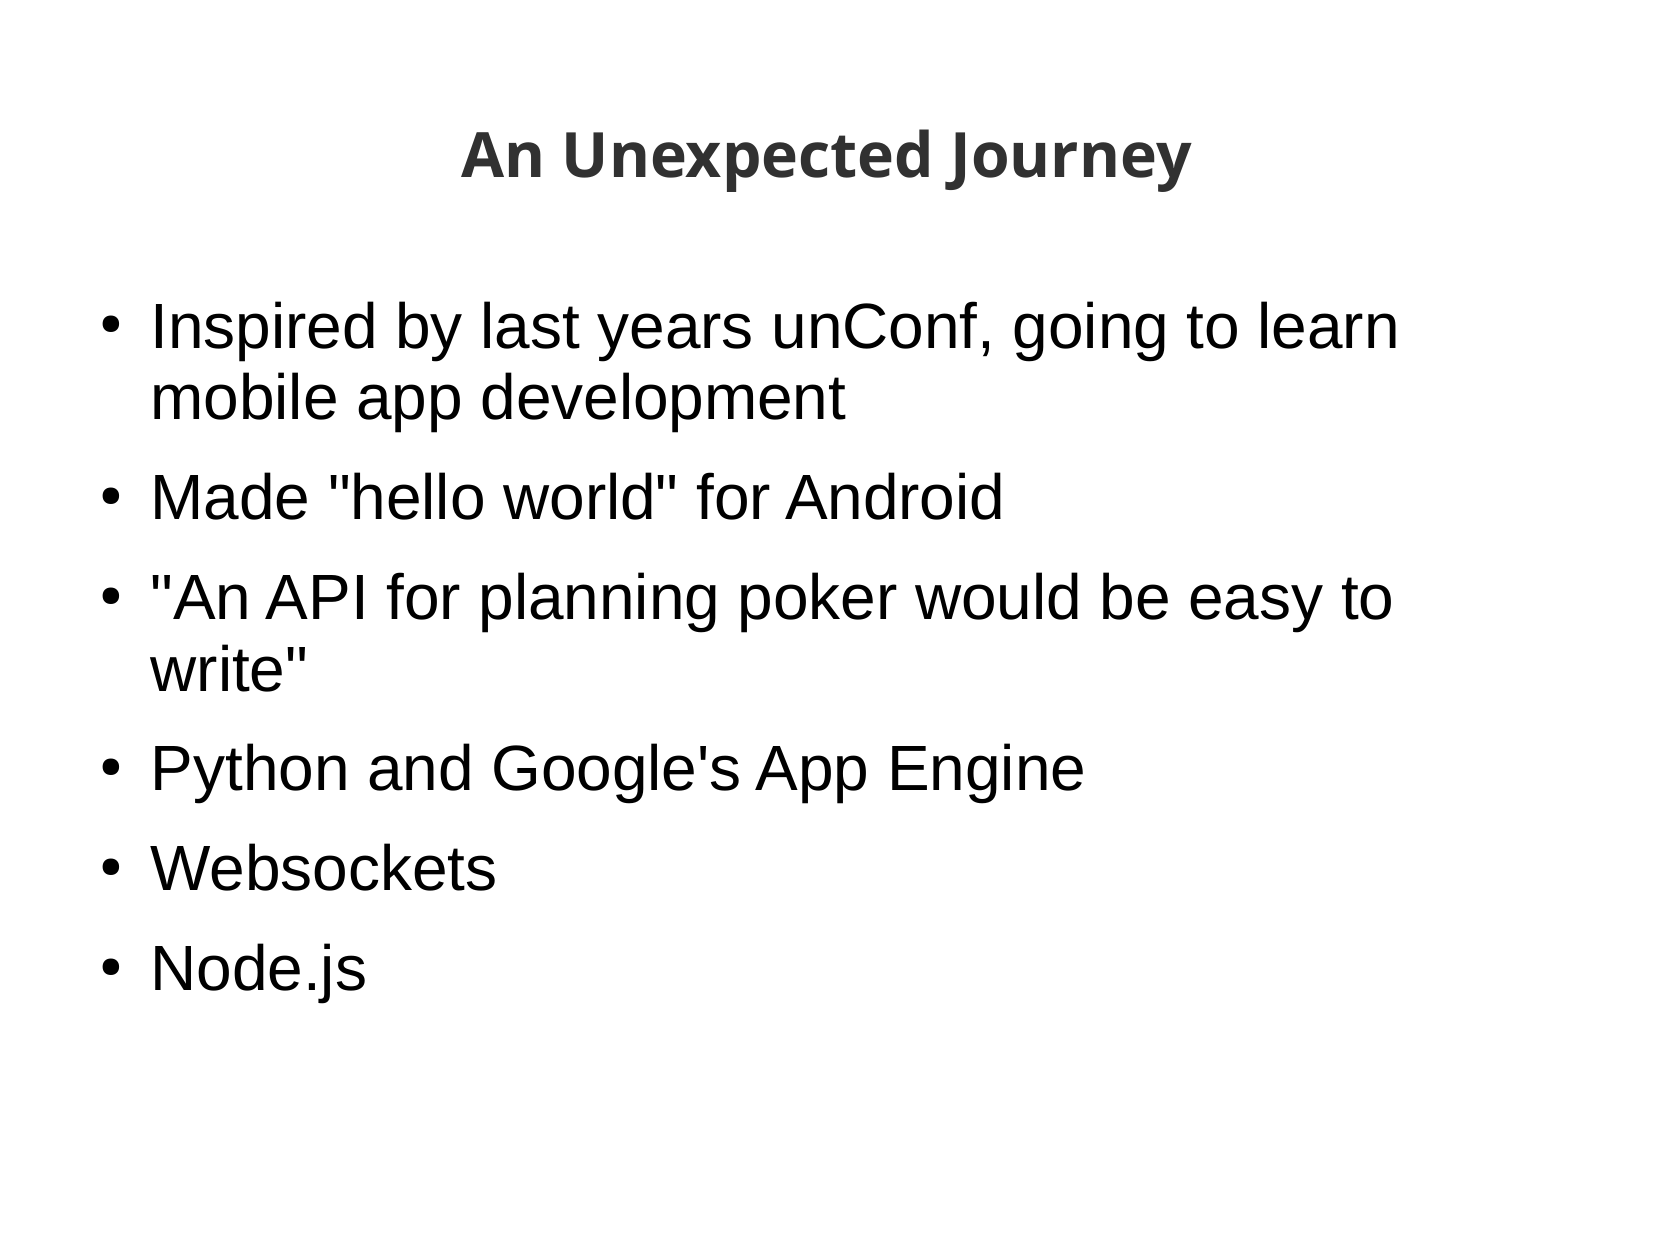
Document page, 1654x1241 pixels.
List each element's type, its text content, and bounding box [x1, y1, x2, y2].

title An Unexpected Journey [82, 49, 1571, 257]
list Inspired by last years unConf, going to learn mobile app development Made "hello world" for Android "An API for planning poker would be easy to write" Python and Google's App Engine Websockets Node.js [82, 290, 1571, 1010]
